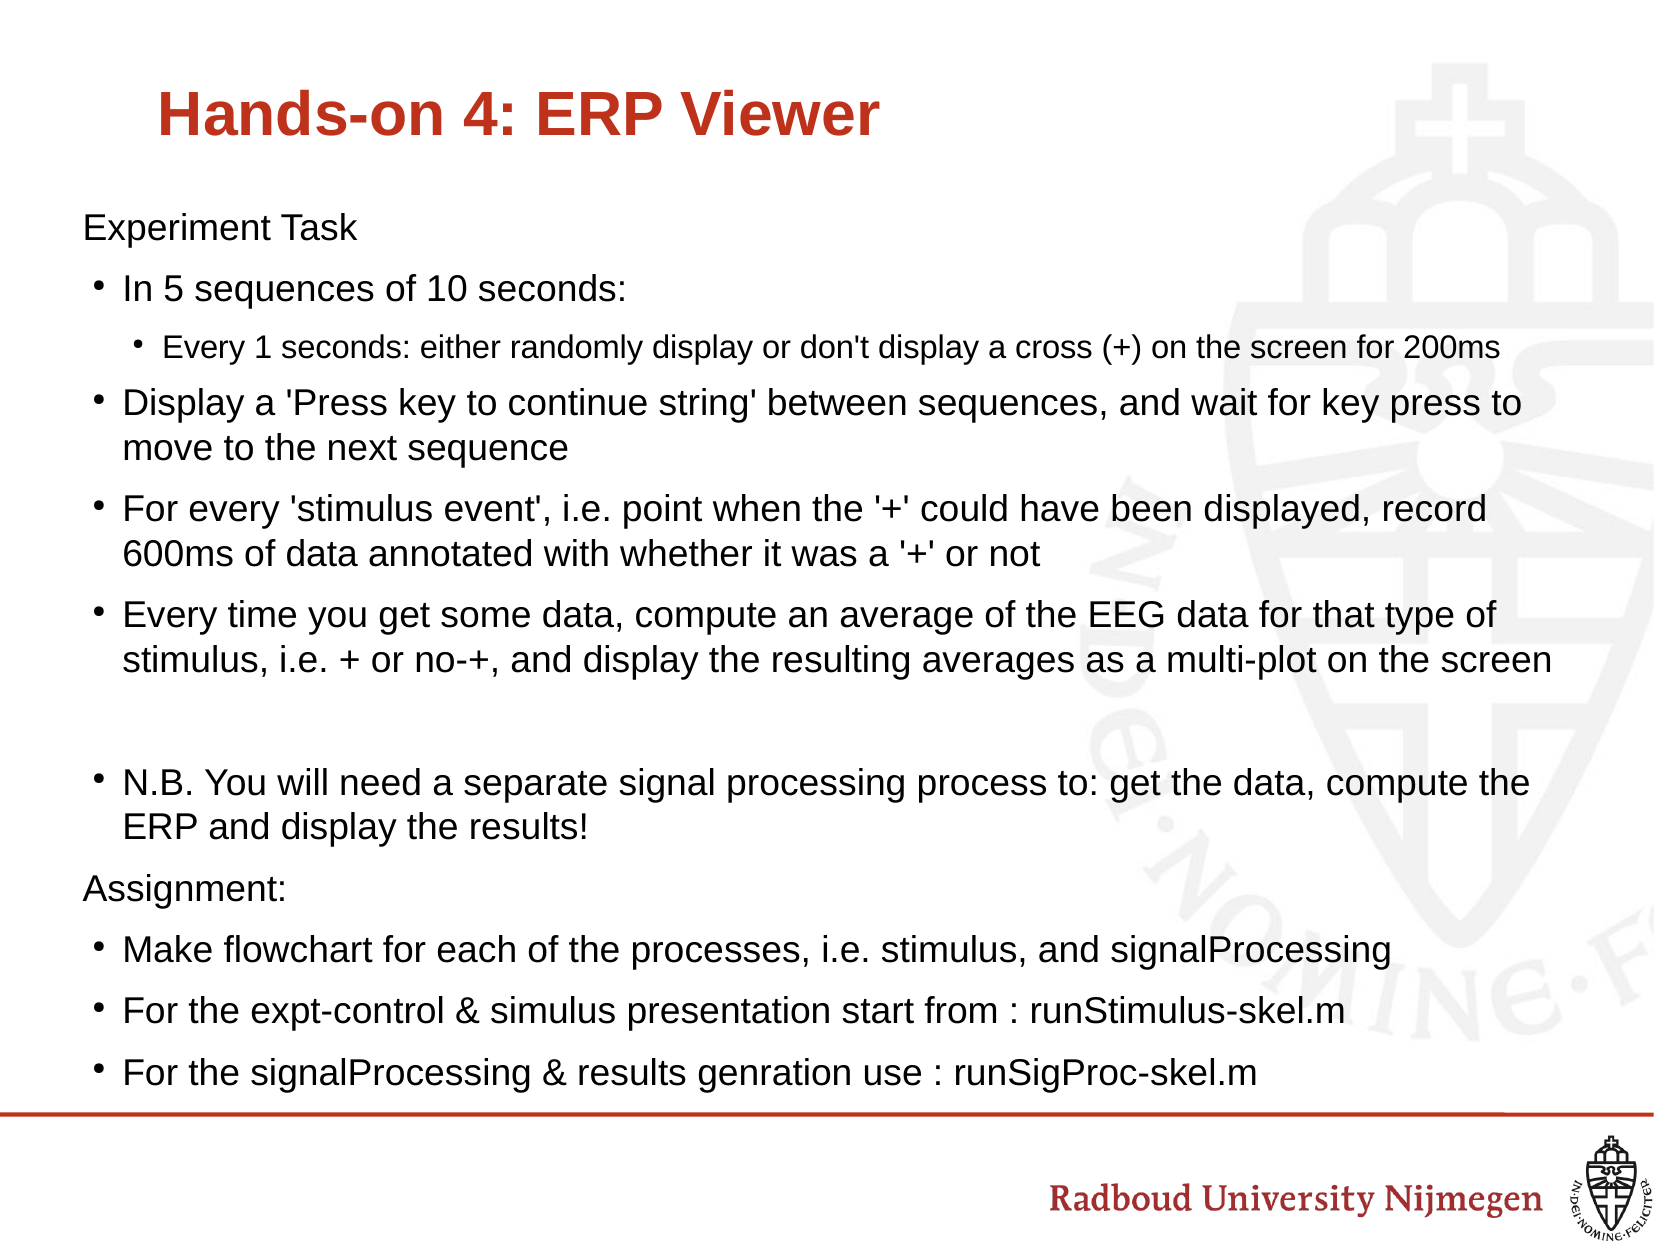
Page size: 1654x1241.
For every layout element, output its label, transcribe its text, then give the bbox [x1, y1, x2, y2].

picture [0, 1117, 1654, 1241]
list Experiment Task In 5 sequences of 10 seconds: Every 1 seconds: either randomly display or don't display a cross (+) on the screen for 200ms Display a 'Press key to continue string' between sequences, and wait for key press to move to the next sequence For every 'stimulus event', i.e. point when the '+' could have been displayed, record 600ms of data annotated with whether it was a '+' or not Every time you get some data, compute an average of the EEG data for that type of stimulus, i.e. + or no-+, and display the resulting averages as a multi-plot on the screen N.B. You will need a separate signal processing process to: get the data, compute the ERP and display the results! Assignment: Make flowchart for each of the processes, i.e. stimulus, and signalProcessing For the expt-control & simulus presentation start from : runStimulus-skel.m For the signalProcessing & results genration use : runSigProc-skel.m [82, 203, 1571, 1150]
text_box Hands-on 4: ERP Viewer [149, 64, 1315, 203]
picture [0, 0, 1654, 1112]
